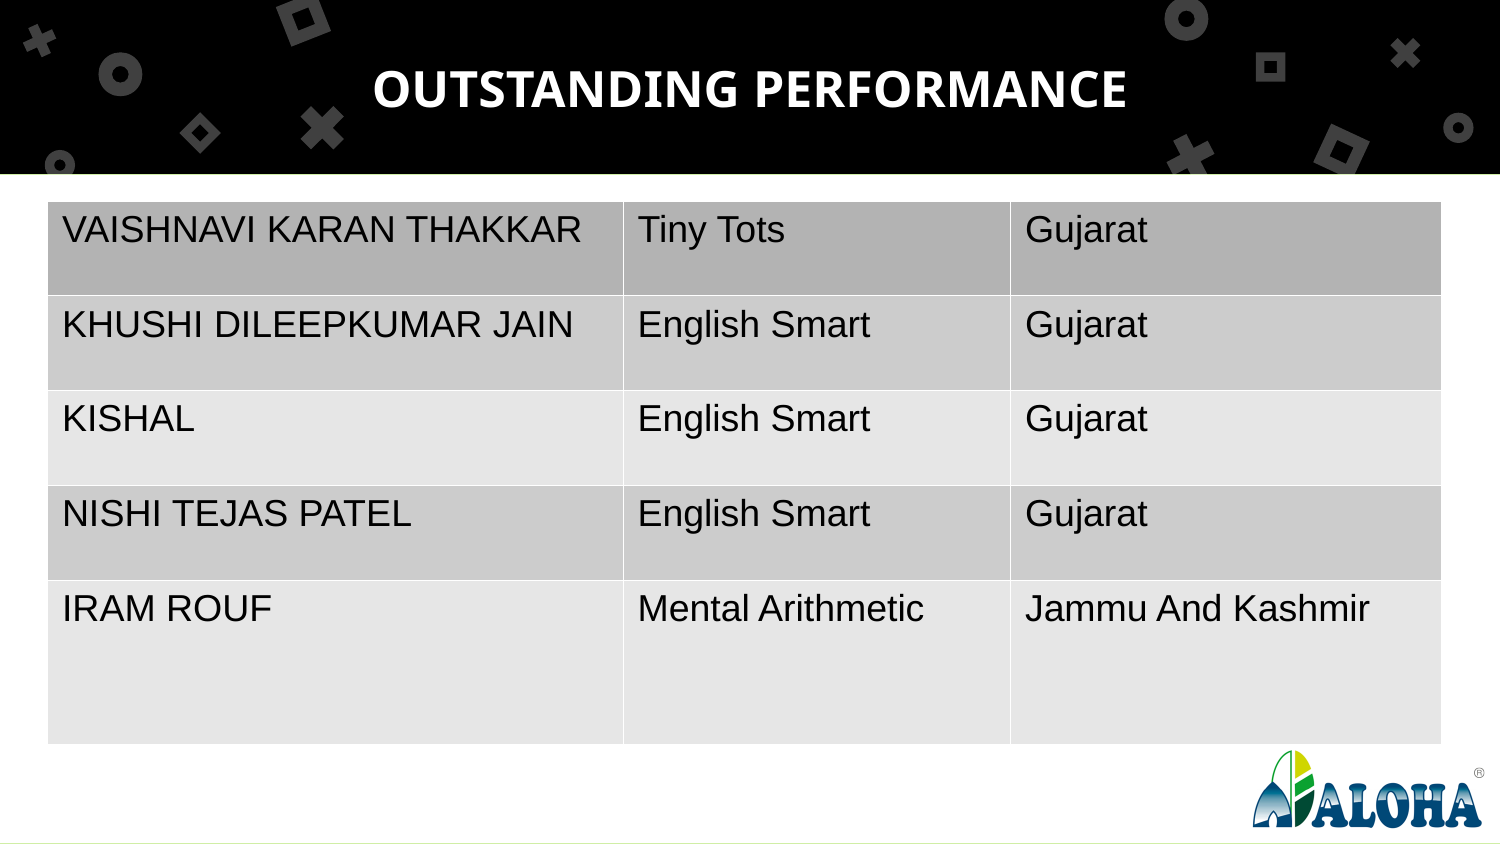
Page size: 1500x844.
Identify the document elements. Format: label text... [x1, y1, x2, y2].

table_cell English Smart [624, 486, 1010, 580]
table_cell English Smart [624, 296, 1010, 390]
table_header VAISHNAVI KARAN THAKKAR [48, 202, 623, 295]
picture [1245, 744, 1489, 836]
table_cell Jammu And Kashmir [1011, 581, 1441, 744]
table_cell English Smart [624, 391, 1010, 485]
table_cell Gujarat [1011, 391, 1441, 485]
table_cell IRAM ROUF [48, 581, 623, 744]
table_cell NISHI TEJAS PATEL [48, 486, 623, 580]
table_cell KHUSHI DILEEPKUMAR JAIN [48, 296, 623, 390]
text_box OUTSTANDING PERFORMANCE [75, 0, 1425, 175]
table_cell Gujarat [1011, 296, 1441, 390]
table_cell Mental Arithmetic [624, 581, 1010, 744]
table_header Gujarat [1011, 202, 1441, 295]
table_cell KISHAL [48, 391, 623, 485]
table_header Tiny Tots [624, 202, 1010, 295]
table_cell Gujarat [1011, 486, 1441, 580]
